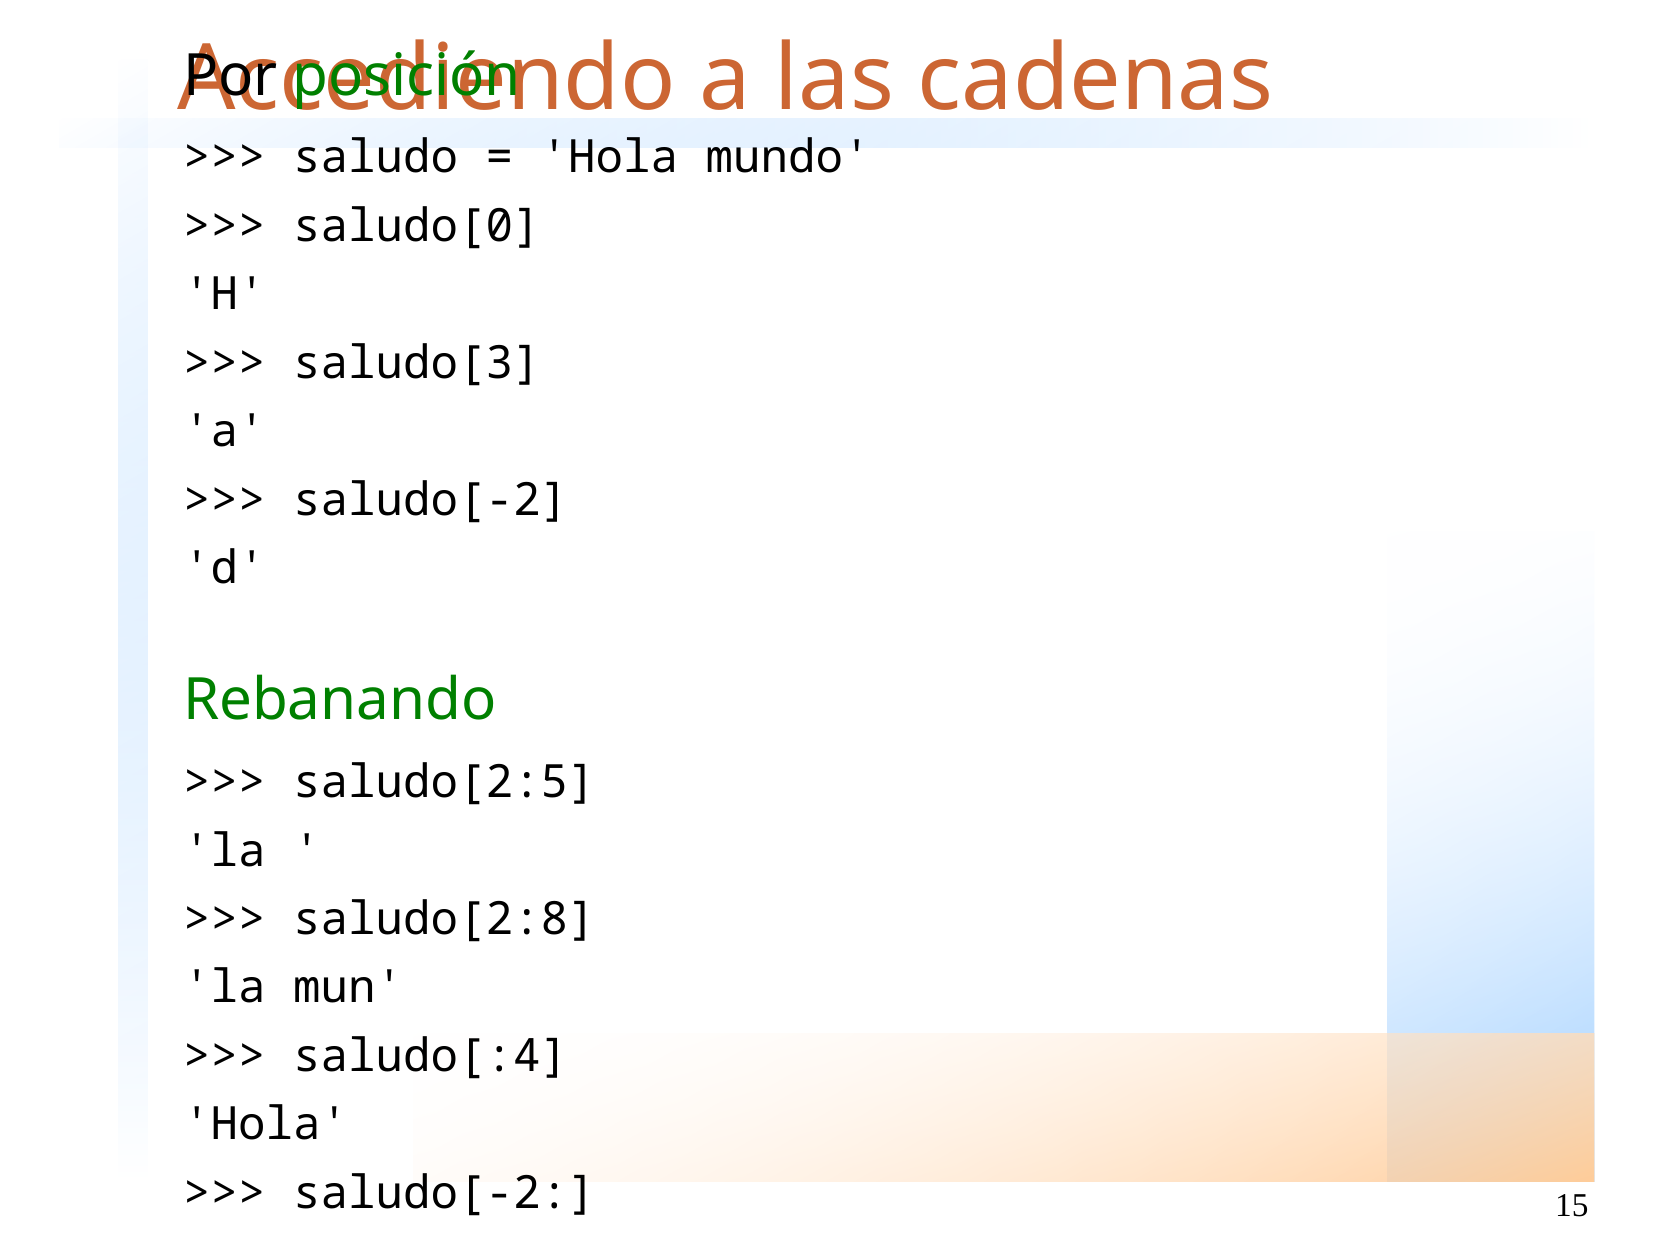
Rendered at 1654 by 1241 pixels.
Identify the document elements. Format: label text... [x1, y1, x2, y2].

title Accediendo a las cadenas [177, 0, 1595, 148]
text_box Por posición >>> saludo = 'Hola mundo' >>> saludo[0] 'H' >>> saludo[3] 'a' >>> saludo[-2] 'd' Rebanando >>> saludo[2:5] 'la ' >>> saludo[2:8] 'la mun' >>> saludo[:4] 'Hola' >>> saludo[-2:] 'do' [147, 149, 1595, 1173]
